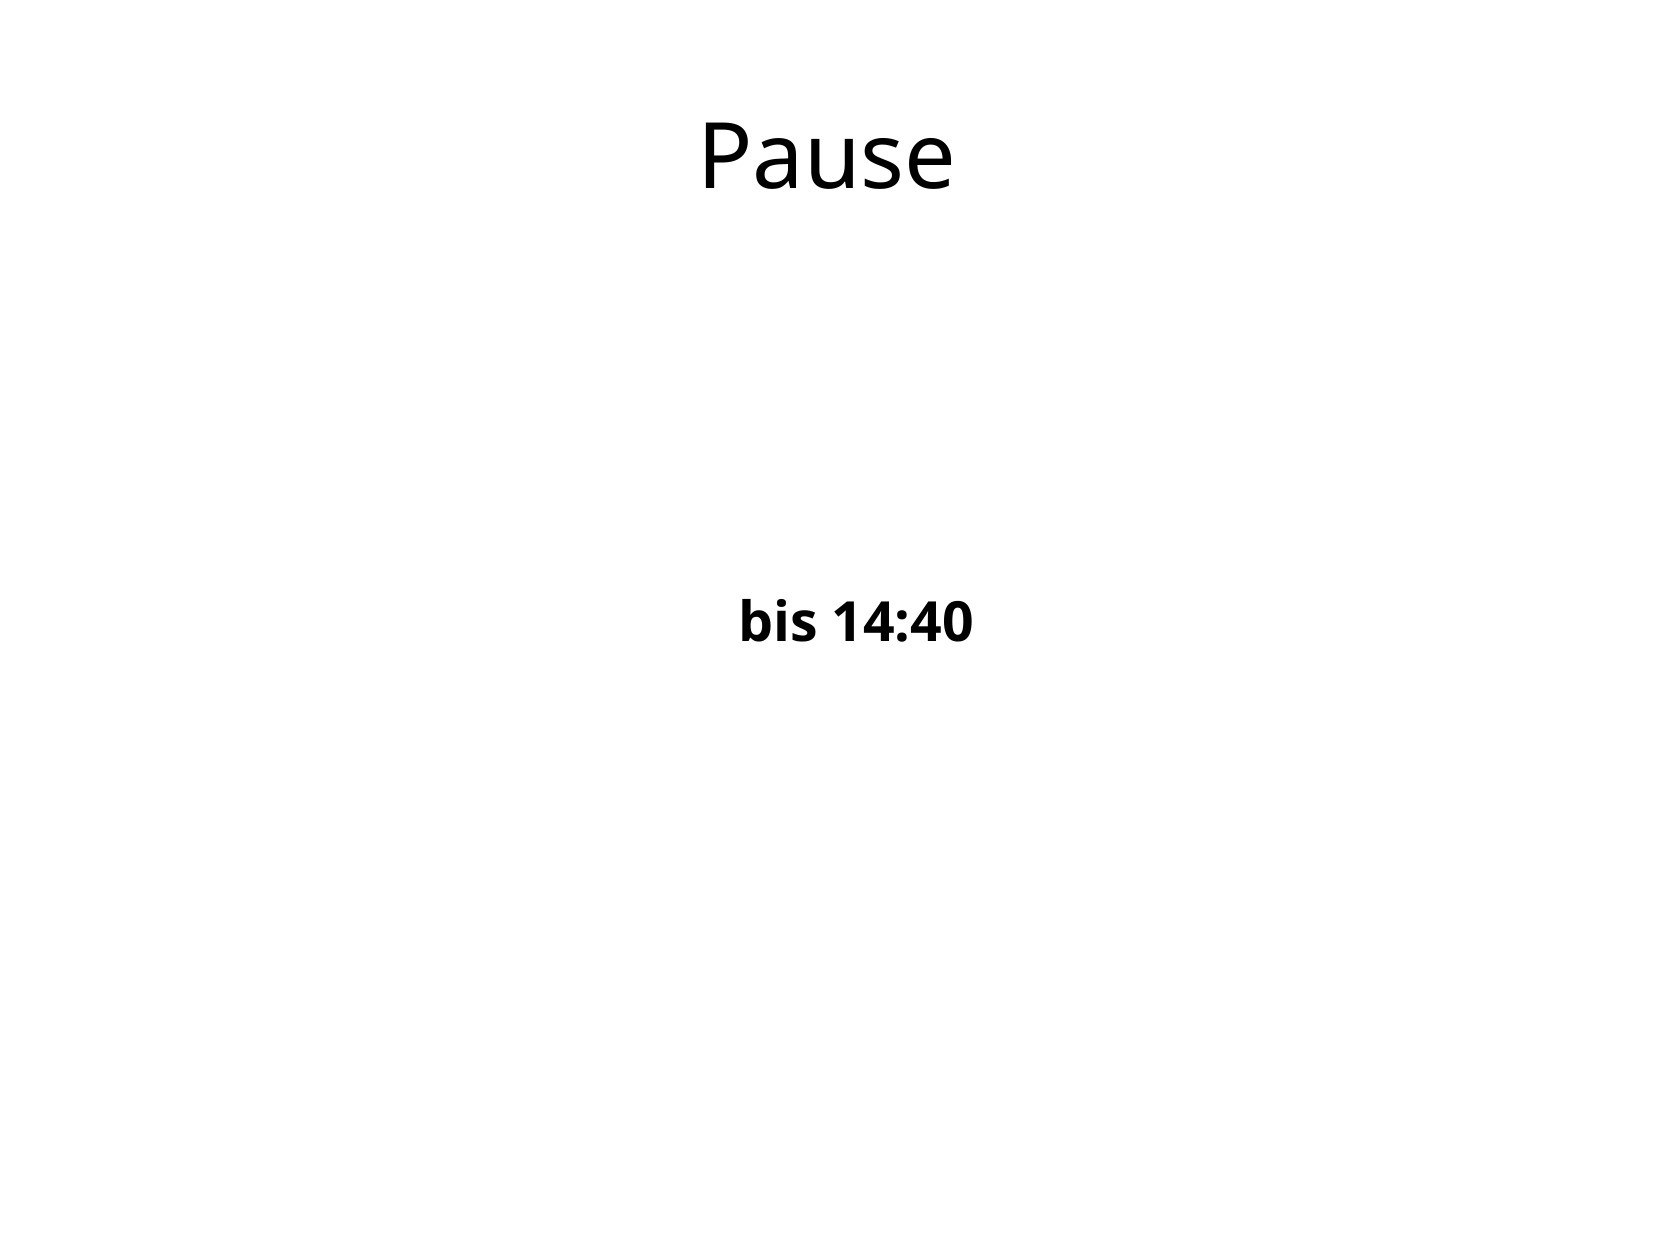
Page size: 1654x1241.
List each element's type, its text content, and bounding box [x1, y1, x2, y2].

list bis 14:40 [82, 582, 1571, 659]
title Pause [82, 49, 1571, 257]
